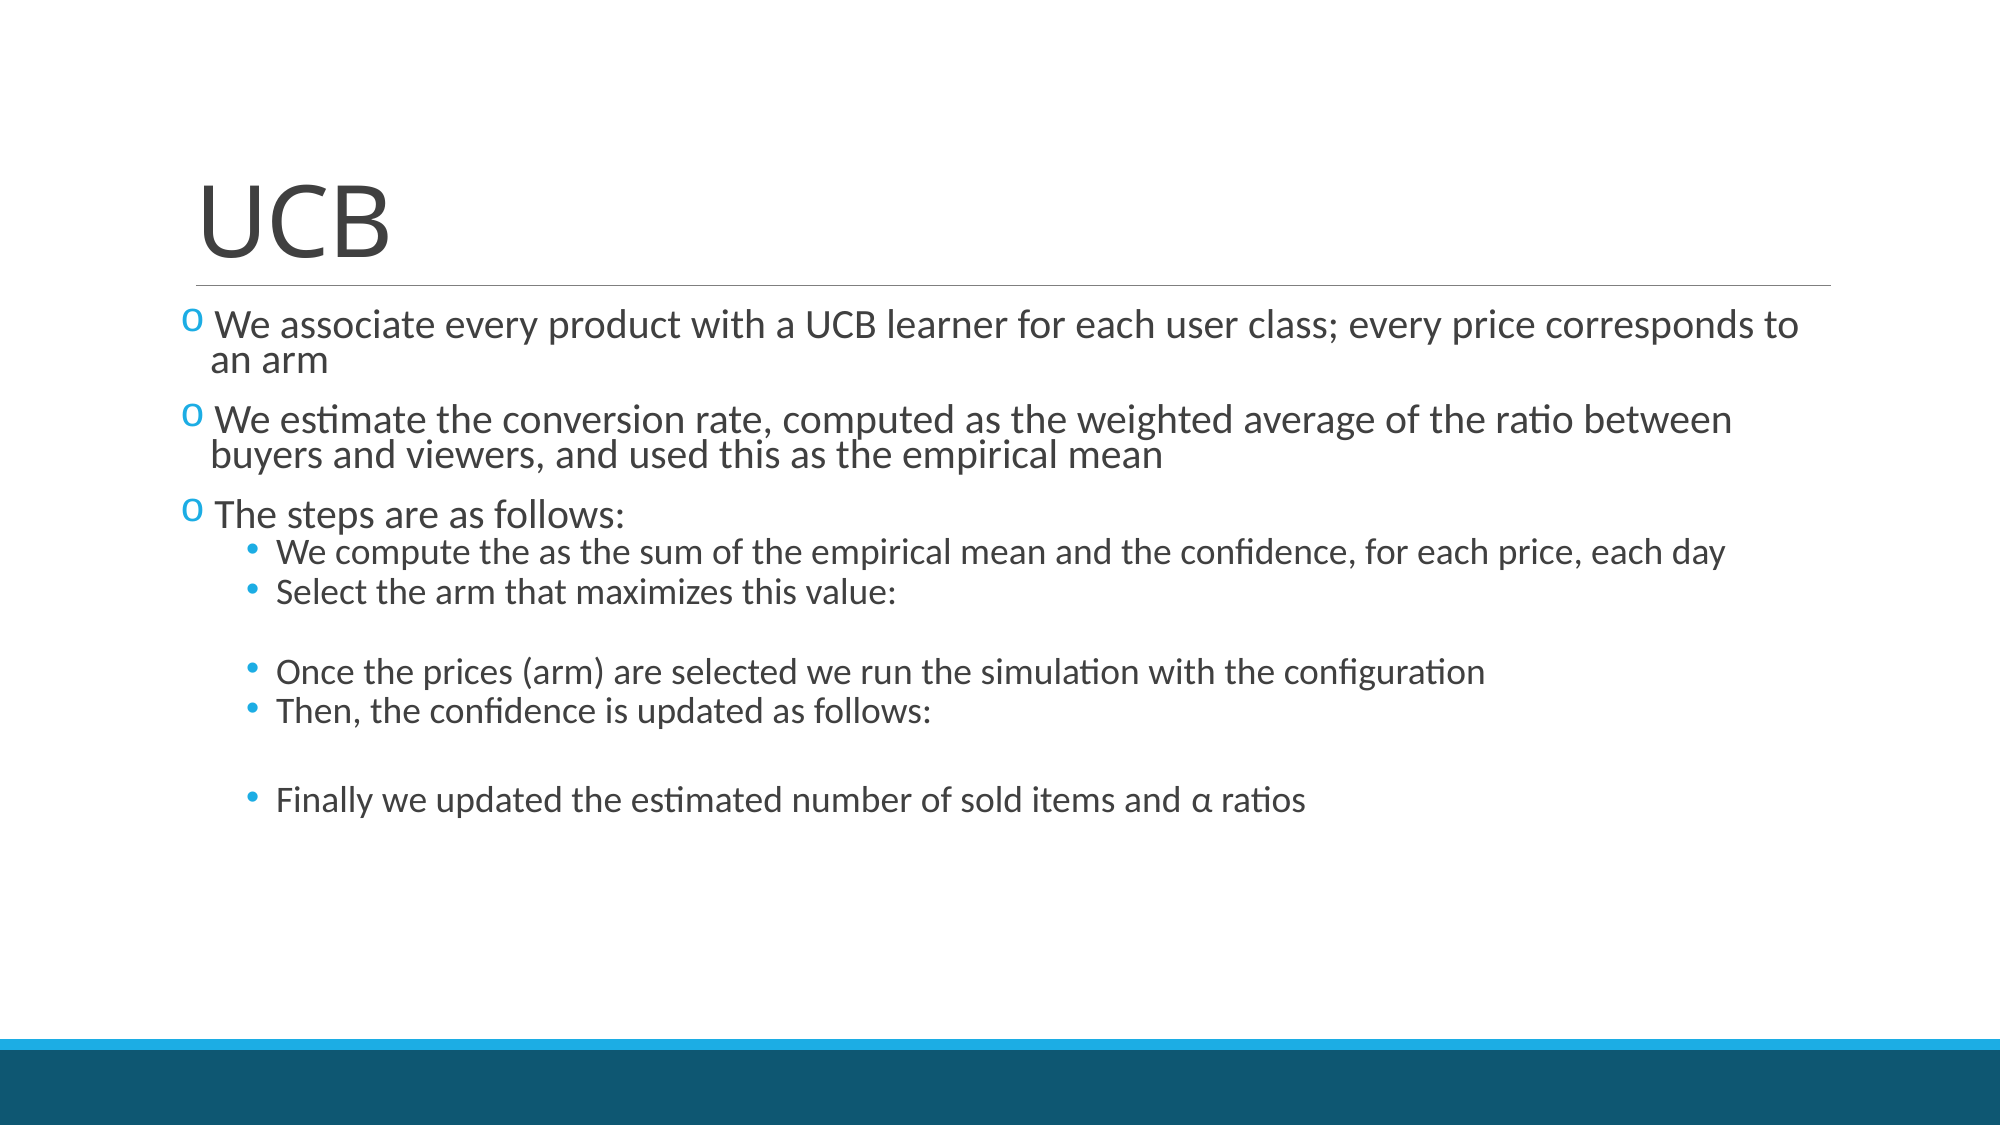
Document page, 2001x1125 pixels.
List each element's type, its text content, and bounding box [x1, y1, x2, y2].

list We associate every product with a UCB learner for each user class; every price corresponds to an arm We estimate the conversion rate, computed as the weighted average of the ratio between buyers and viewers, and used this as the empirical mean The steps are as follows: We compute the as the sum of the empirical mean and the confidence, for each price, each day Select the arm that maximizes this value: Once the prices (arm) are selected we run the simulation with the configuration Then, the confidence is updated as follows: Finally we updated the estimated number of sold items and α ratios [180, 302, 1831, 1016]
title UCB [180, 47, 1831, 286]
